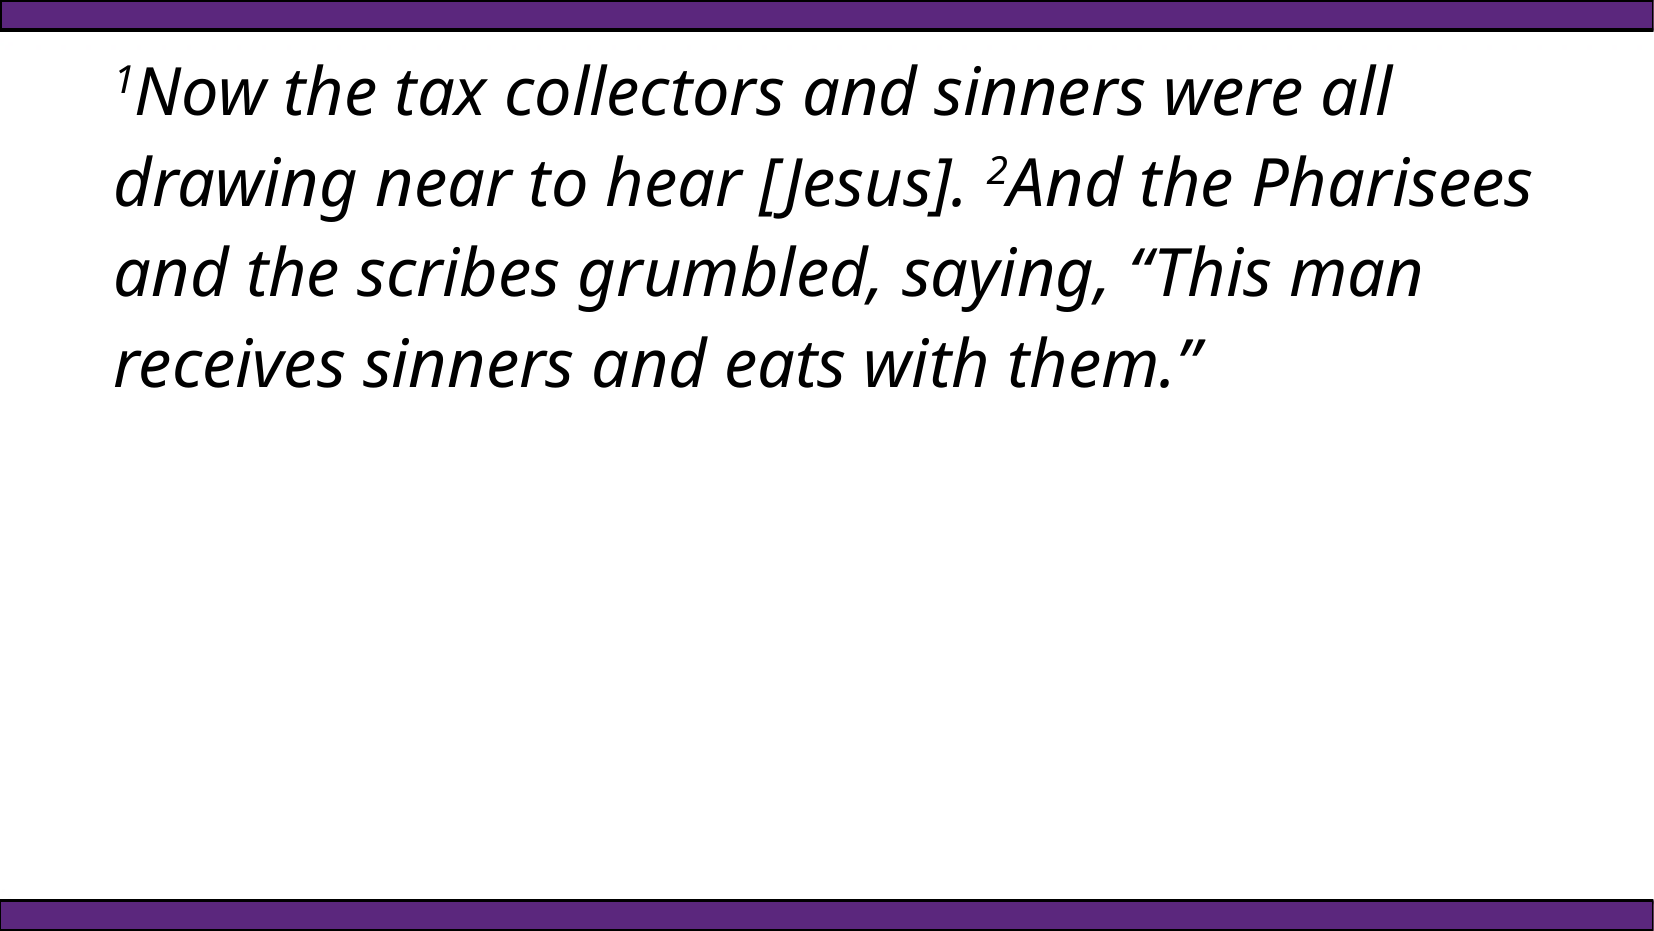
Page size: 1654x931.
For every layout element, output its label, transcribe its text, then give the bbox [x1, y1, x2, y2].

text_box 1Now the tax collectors and sinners were all drawing near to hear [Jesus]. 2And the Pharisees and the scribes grumbled, saying, “This man receives sinners and eats with them.” [98, 36, 1591, 407]
text_box [0, 0, 1654, 31]
text_box [0, 900, 1654, 931]
picture [0, 31, 1654, 900]
